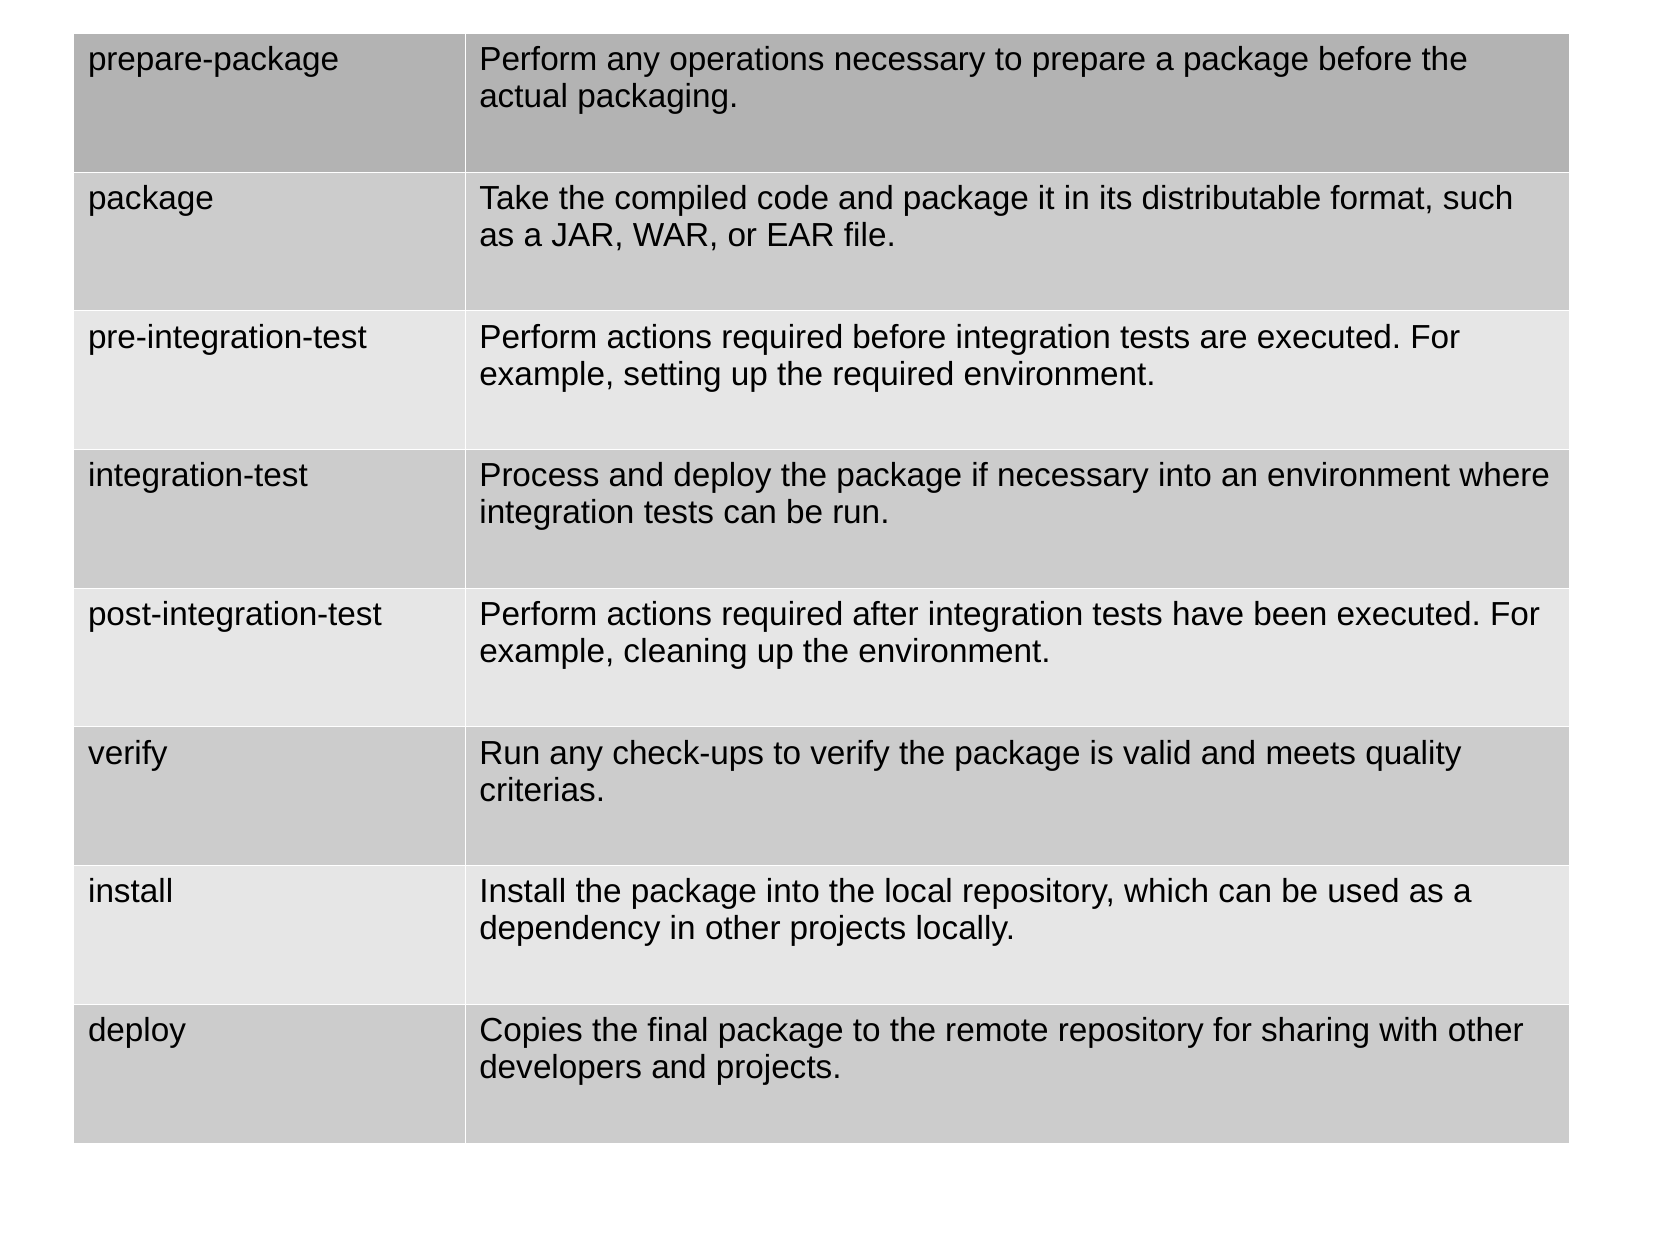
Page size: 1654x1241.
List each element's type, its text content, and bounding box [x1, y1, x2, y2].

table_cell Process and deploy the package if necessary into an environment where integration tests can be run. [466, 450, 1569, 588]
table_cell Take the compiled code and package it in its distributable format, such as a JAR, WAR, or EAR file. [466, 173, 1569, 310]
table_cell Perform actions required after integration tests have been executed. For example, cleaning up the environment. [466, 589, 1569, 726]
table_cell package [74, 173, 465, 310]
table_cell pre-integration-test [74, 311, 465, 449]
table_cell Install the package into the local repository, which can be used as a dependency in other projects locally. [466, 866, 1569, 1004]
table_cell Perform actions required before integration tests are executed. For example, setting up the required environment. [466, 311, 1569, 449]
table_header prepare-package [74, 34, 465, 172]
table_header Perform any operations necessary to prepare a package before the actual packaging. [466, 34, 1569, 172]
table_cell Copies the final package to the remote repository for sharing with other developers and projects. [466, 1005, 1569, 1143]
table_cell install [74, 866, 465, 1004]
table_cell post-integration-test [74, 589, 465, 726]
table_cell Run any check-ups to verify the package is valid and meets quality criterias. [466, 727, 1569, 865]
table_cell integration-test [74, 450, 465, 588]
table_cell deploy [74, 1005, 465, 1143]
table_cell verify [74, 727, 465, 865]
